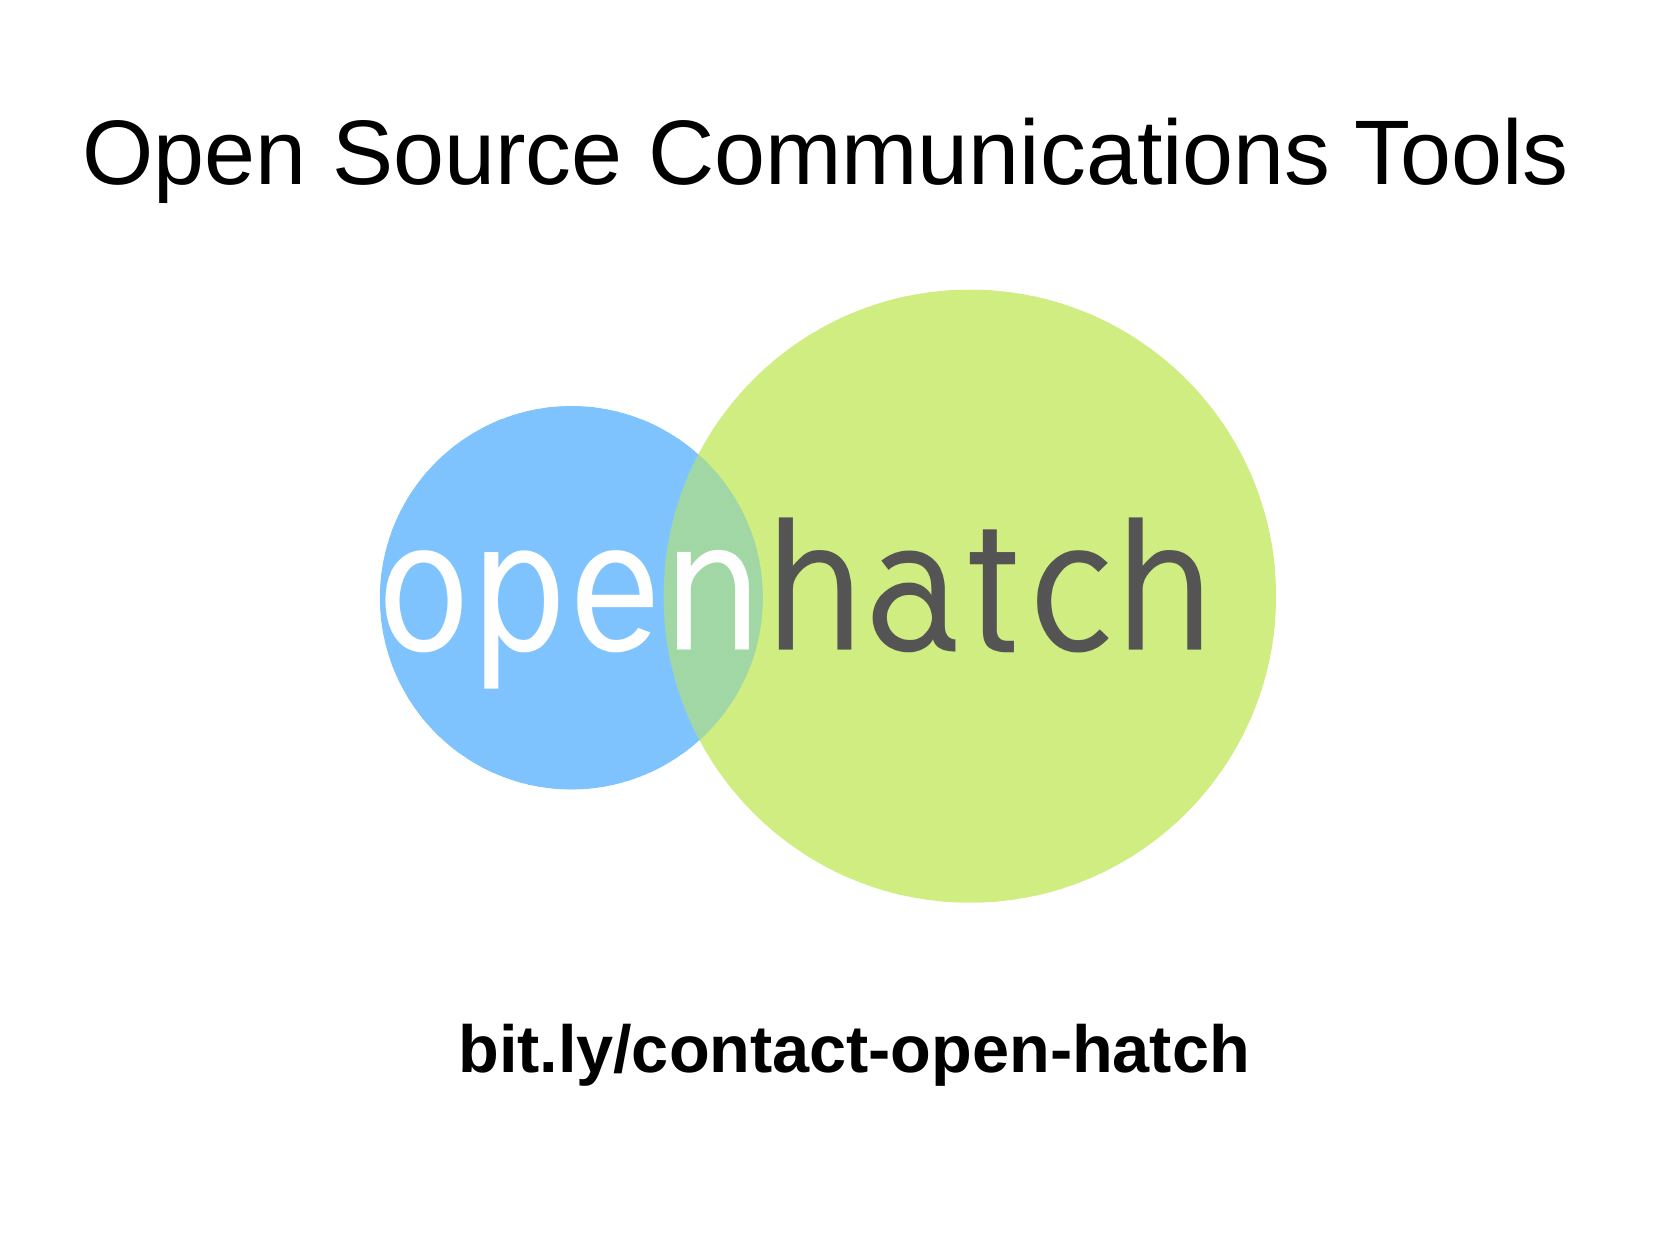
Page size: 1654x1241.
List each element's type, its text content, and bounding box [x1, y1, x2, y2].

title Open Source Communications Tools [82, 49, 1571, 257]
picture [375, 261, 1276, 931]
list bit.ly/contact-open-hatch [75, 1012, 1564, 1241]
